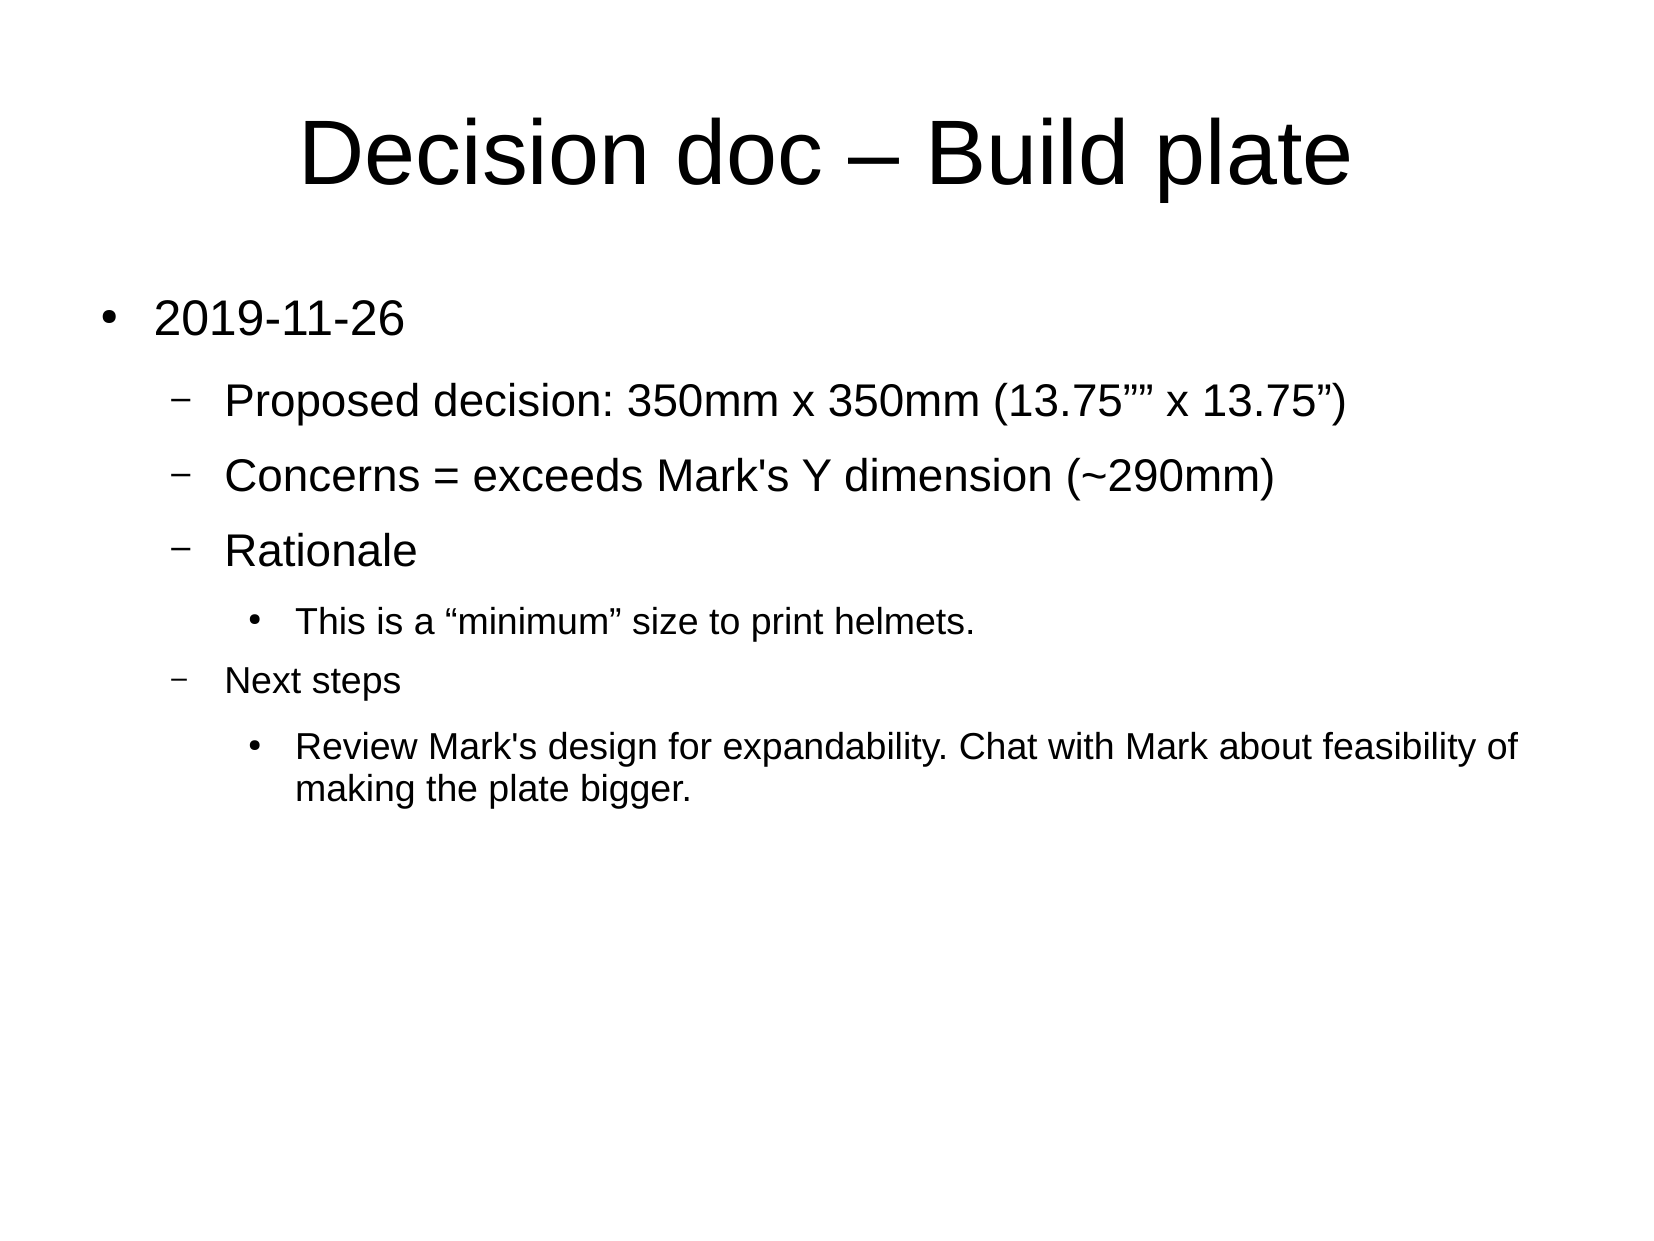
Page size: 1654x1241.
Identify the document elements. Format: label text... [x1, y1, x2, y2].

title Decision doc – Build plate [82, 49, 1571, 257]
list 2019-11-26 Proposed decision: 350mm x 350mm (13.75”” x 13.75”) Concerns = exceeds Mark's Y dimension (~290mm) Rationale This is a “minimum” size to print helmets. Next steps Review Mark's design for expandability. Chat with Mark about feasibility of making the plate bigger. [82, 290, 1571, 1109]
